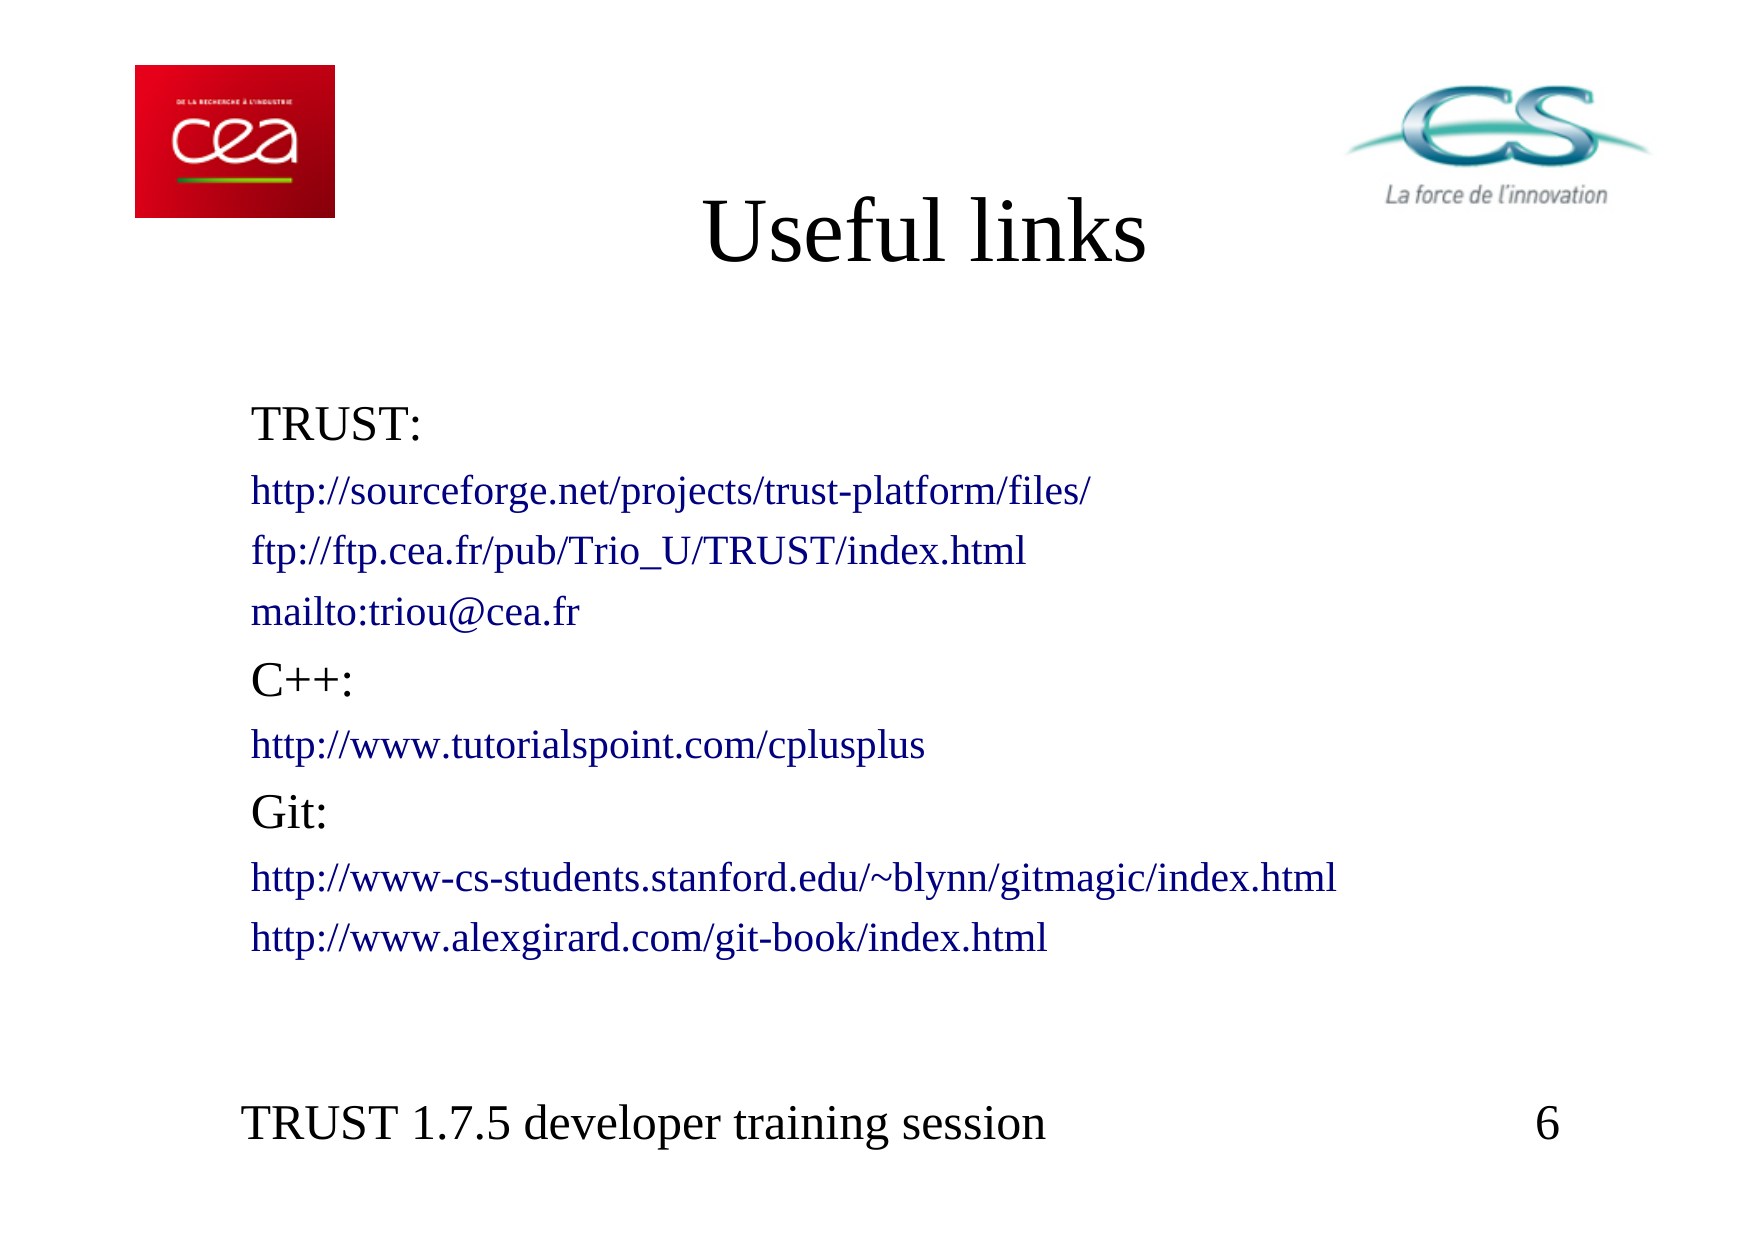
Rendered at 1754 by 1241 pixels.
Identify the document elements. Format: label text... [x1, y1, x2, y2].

title Useful links [249, 130, 1601, 318]
picture [1340, 73, 1662, 218]
subtitle TRUST: http://sourceforge.net/projects/trust-platform/files/ ftp://ftp.cea.fr/pub/Trio_U/TRUST/index.html mailto:triou@cea.fr C++: http://www.tutorialspoint.com/cplusplus Git: http://www-cs-students.stanford.edu/~blynn/gitmagic/index.html http://www.alexgirard.com/git-book/index.html [235, 382, 1639, 1028]
picture [135, 65, 335, 218]
